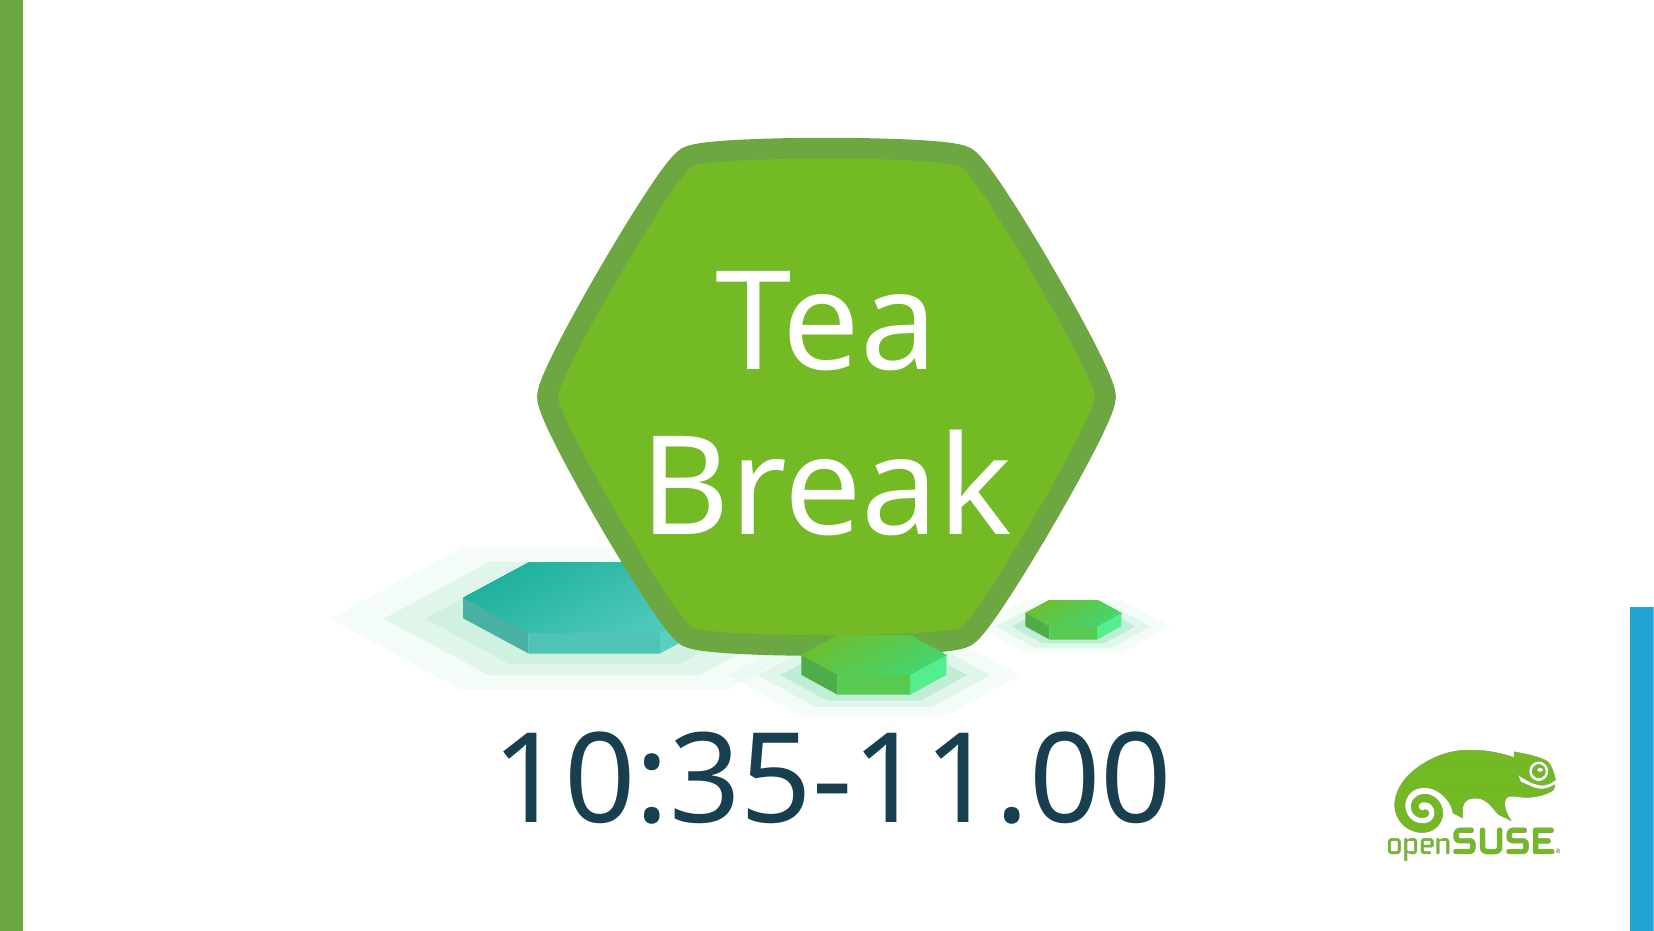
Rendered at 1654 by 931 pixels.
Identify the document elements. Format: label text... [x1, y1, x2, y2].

text_box 10:35-11.00 [419, 674, 1245, 870]
text_box [976, 599, 1171, 653]
text_box Tea Break [558, 158, 1095, 635]
text_box [330, 547, 1020, 716]
picture [1388, 750, 1560, 861]
